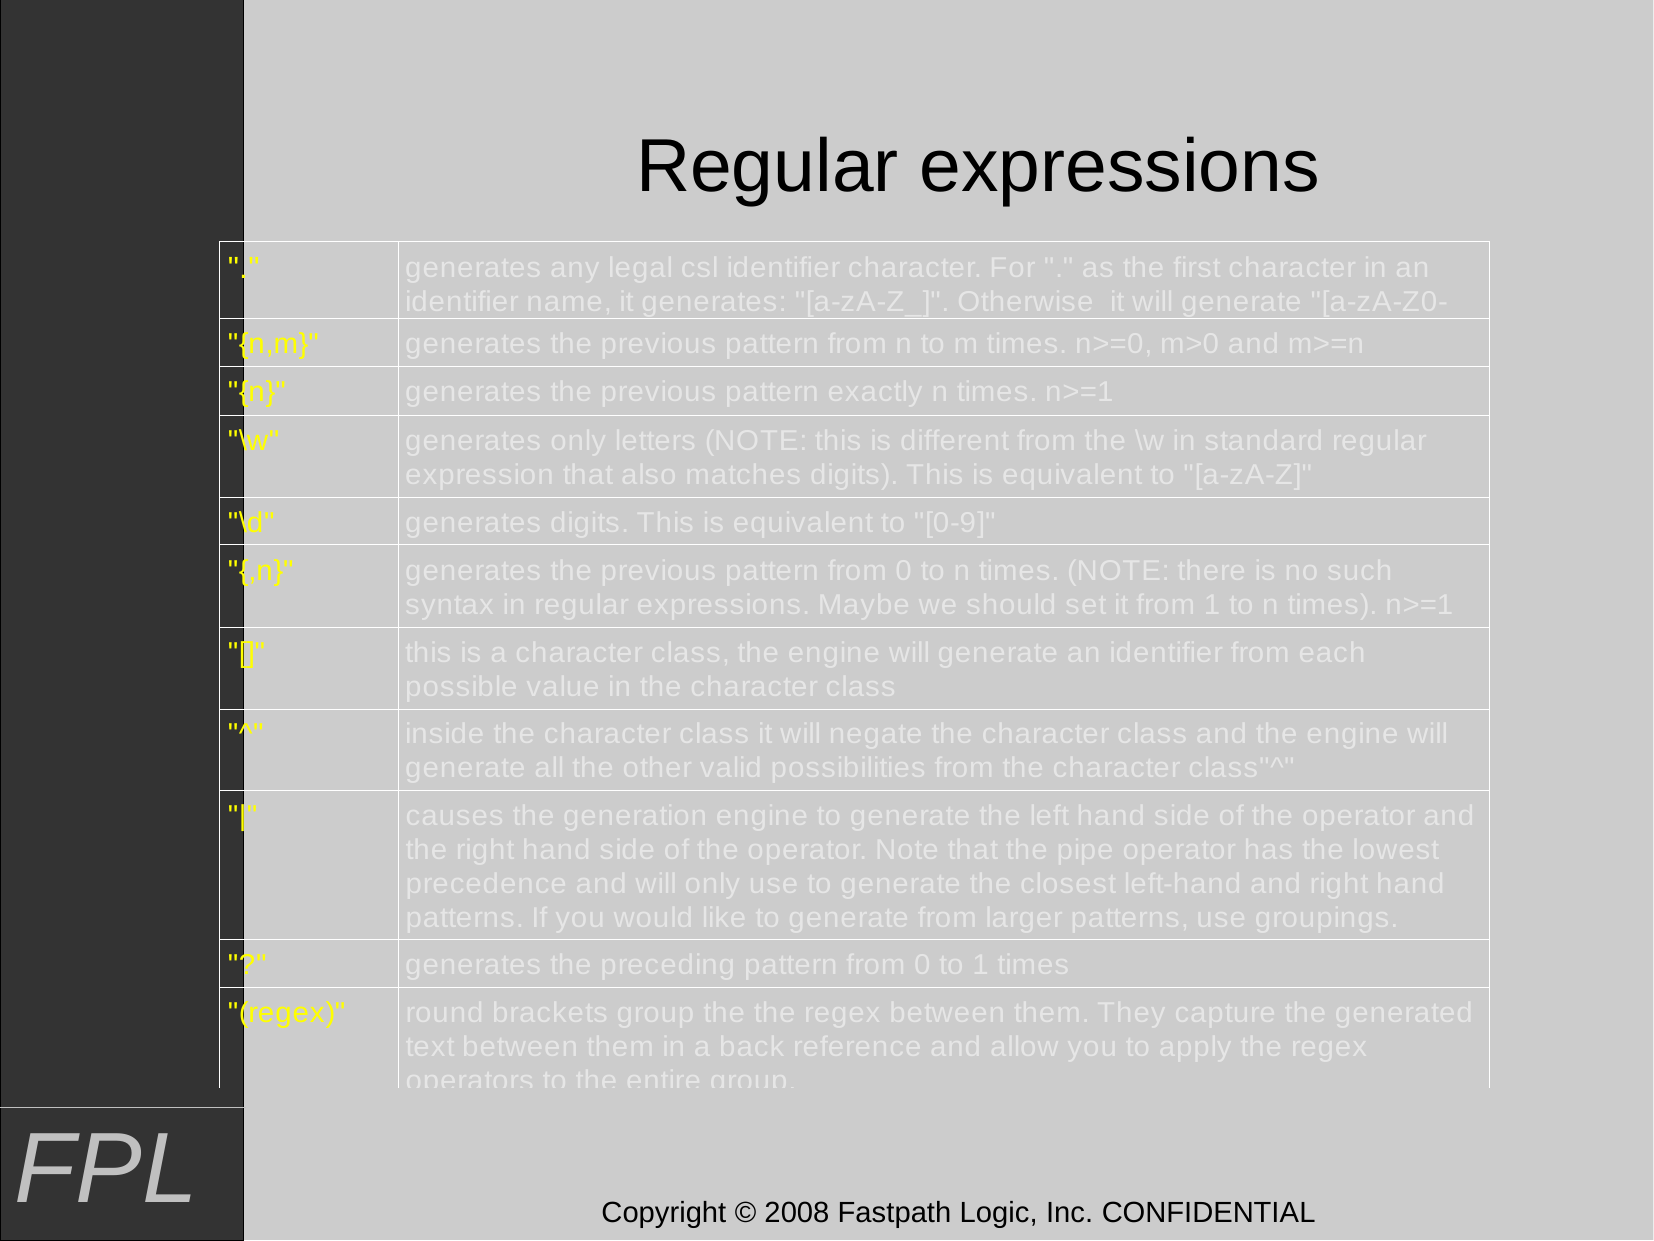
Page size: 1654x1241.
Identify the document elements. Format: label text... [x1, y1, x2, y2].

title Regular expressions [427, 57, 1530, 274]
chart [217, 239, 1493, 1088]
